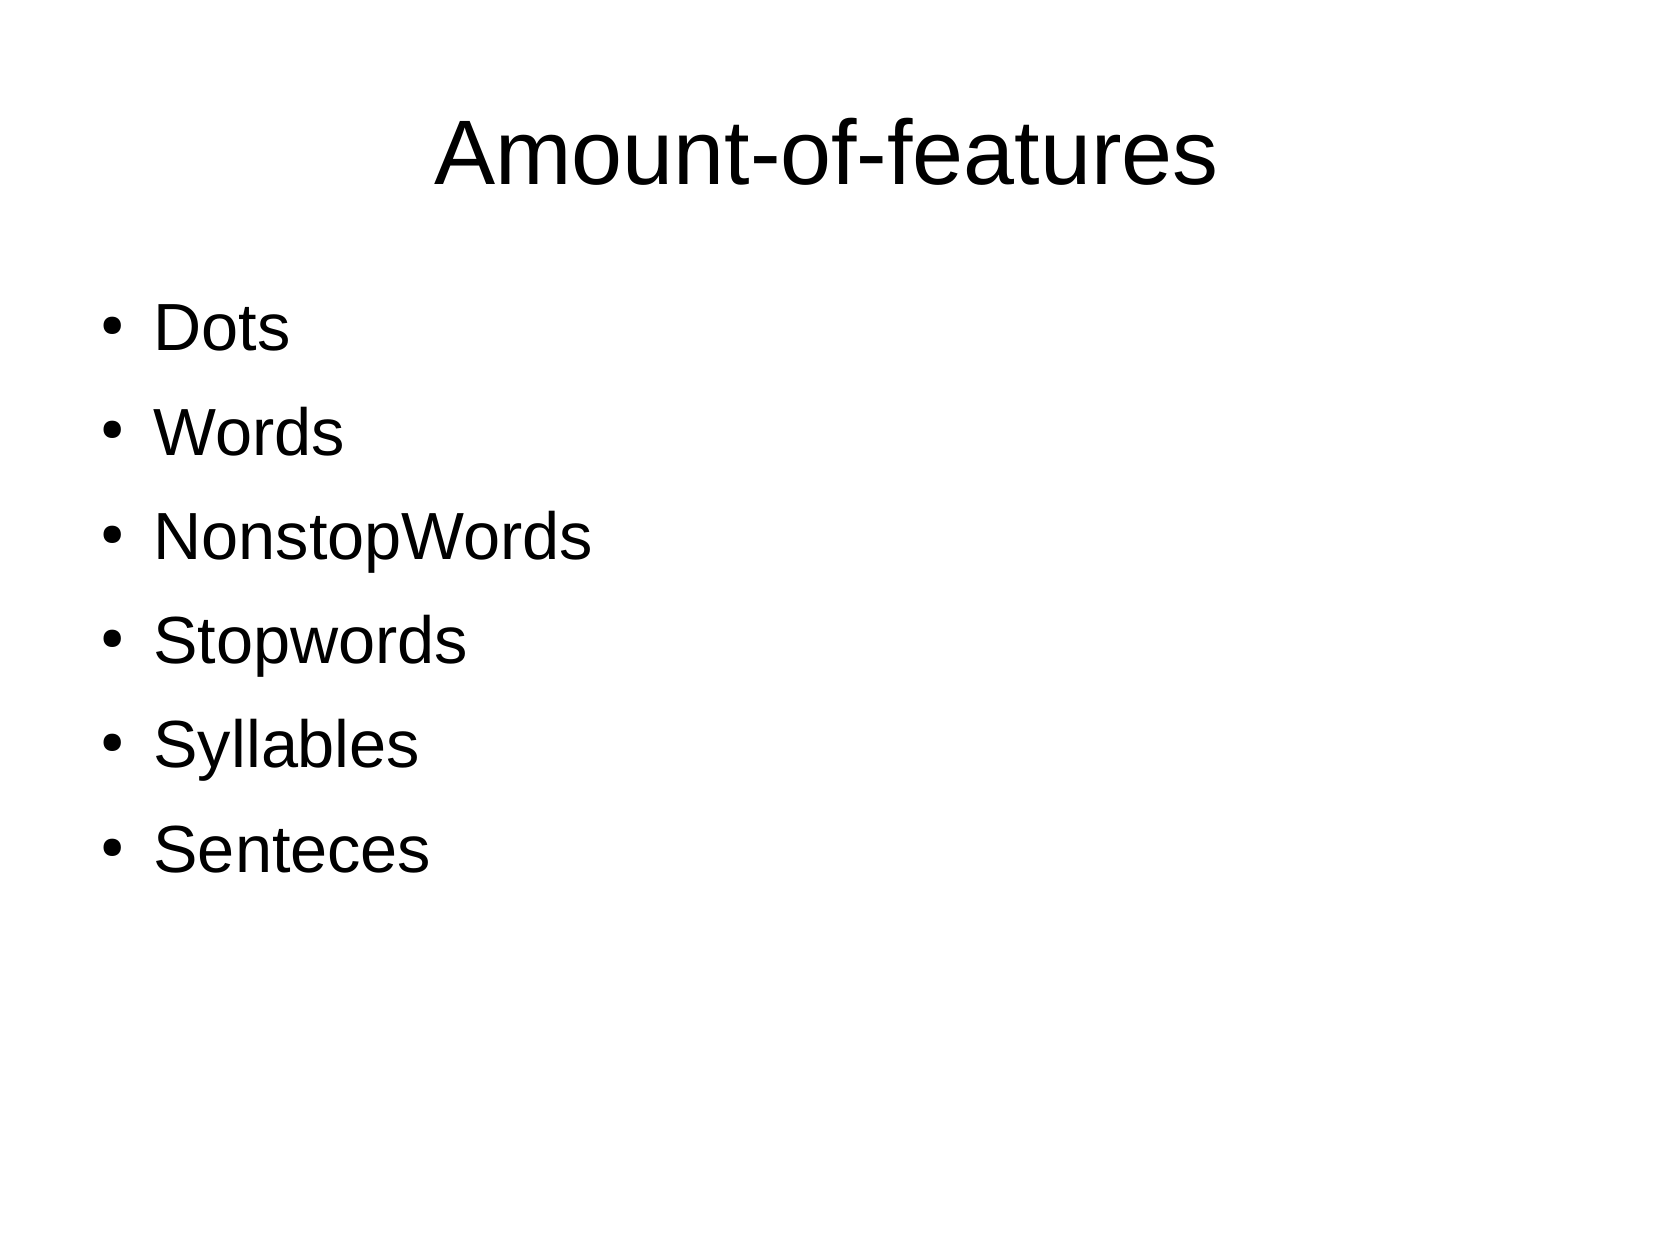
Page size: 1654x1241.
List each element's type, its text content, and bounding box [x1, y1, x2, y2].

title Amount-of-features [82, 49, 1571, 257]
list Dots Words NonstopWords Stopwords Syllables Senteces [82, 290, 1571, 1010]
